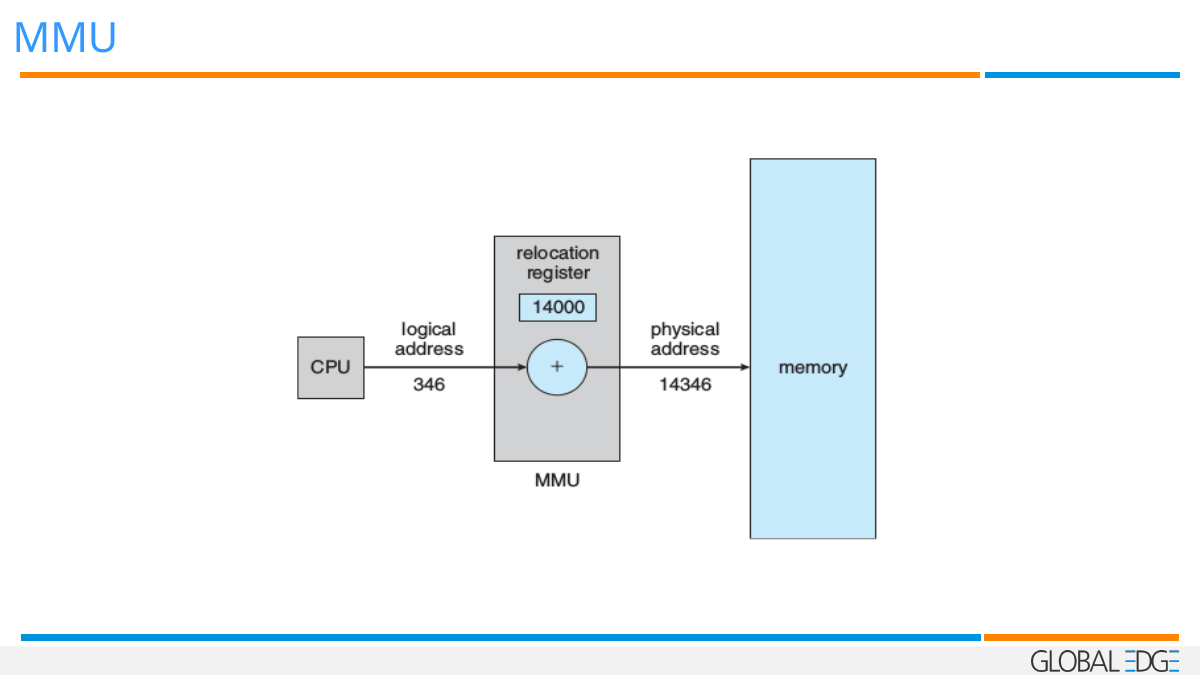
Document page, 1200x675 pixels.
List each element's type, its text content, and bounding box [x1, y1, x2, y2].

title MMU [12, 9, 1088, 63]
picture [271, 129, 922, 567]
picture [1031, 650, 1179, 672]
